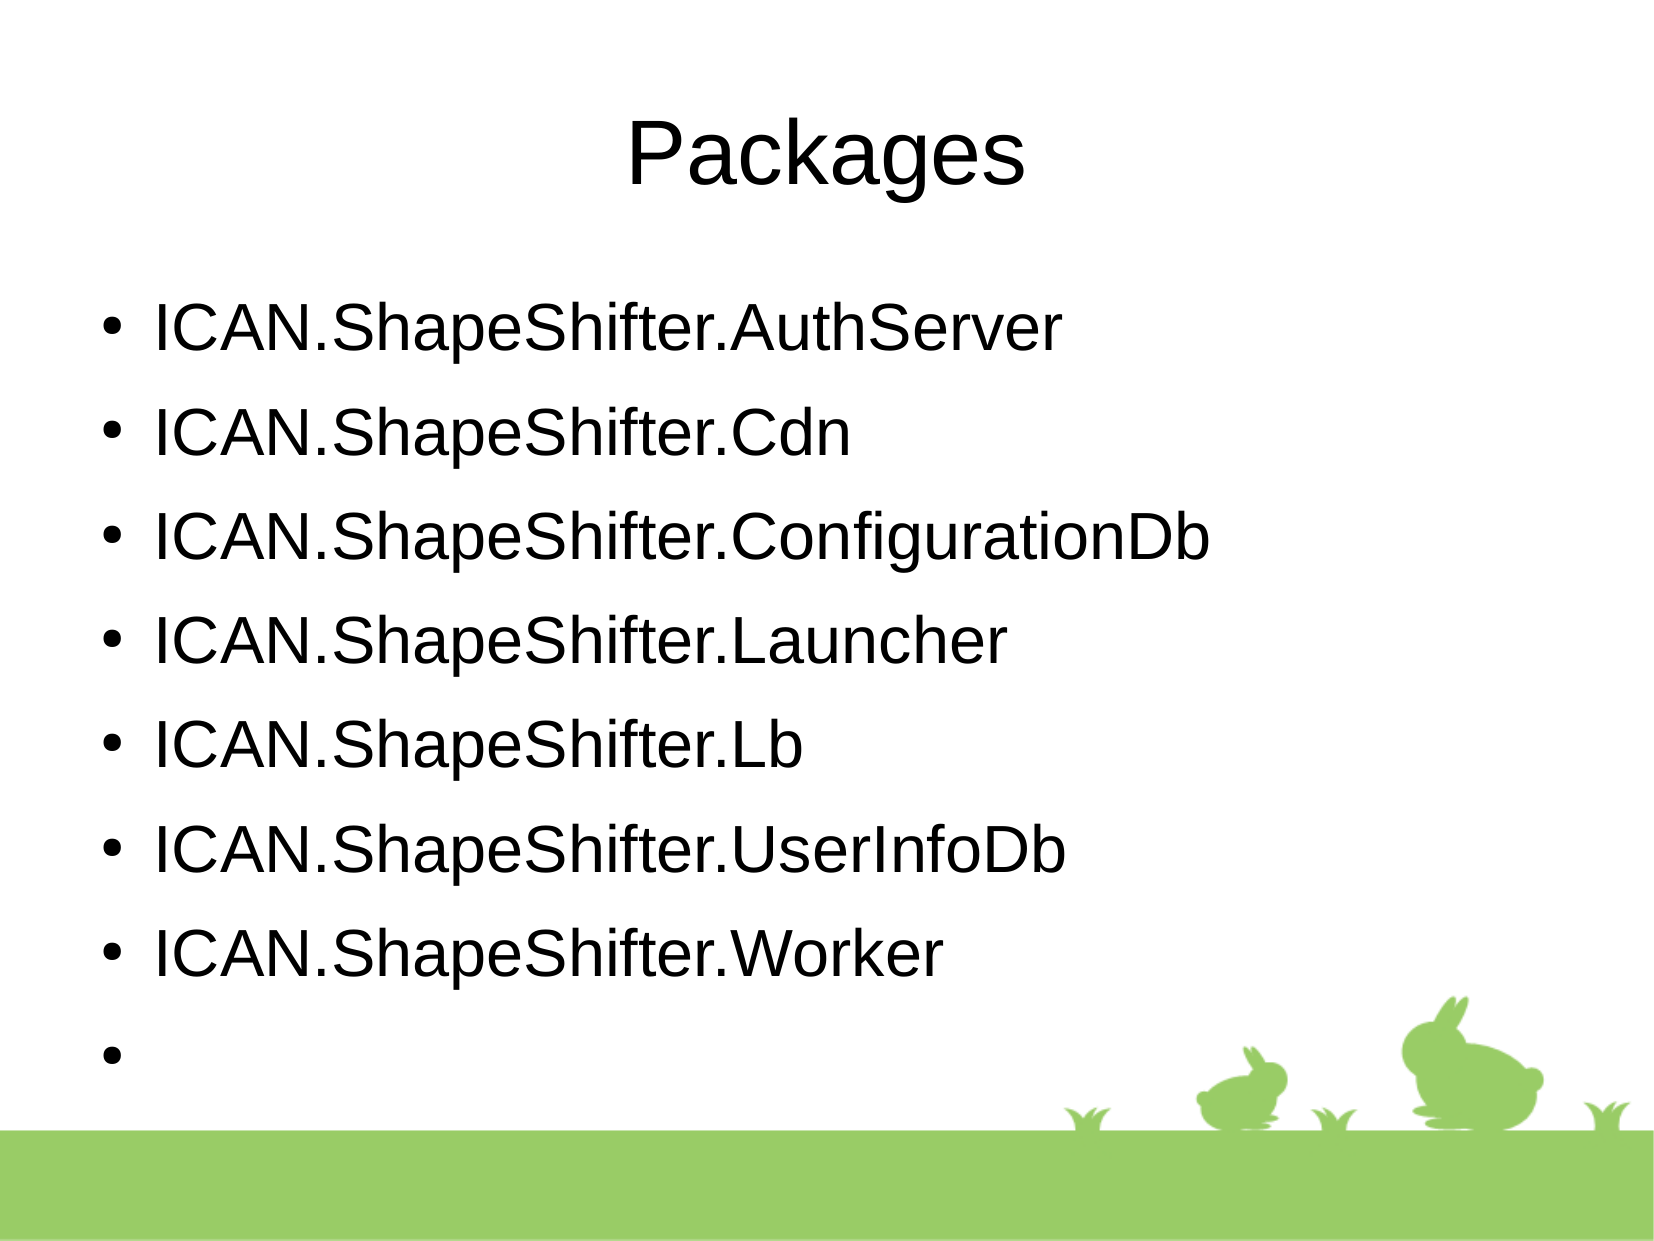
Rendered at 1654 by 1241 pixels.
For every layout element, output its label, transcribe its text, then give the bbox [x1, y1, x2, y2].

title Packages [82, 49, 1571, 257]
list ICAN.ShapeShifter.AuthServer ICAN.ShapeShifter.Cdn ICAN.ShapeShifter.ConfigurationDb ICAN.ShapeShifter.Launcher ICAN.ShapeShifter.Lb ICAN.ShapeShifter.UserInfoDb ICAN.ShapeShifter.Worker [82, 290, 1571, 1010]
picture [0, 0, 1654, 1241]
